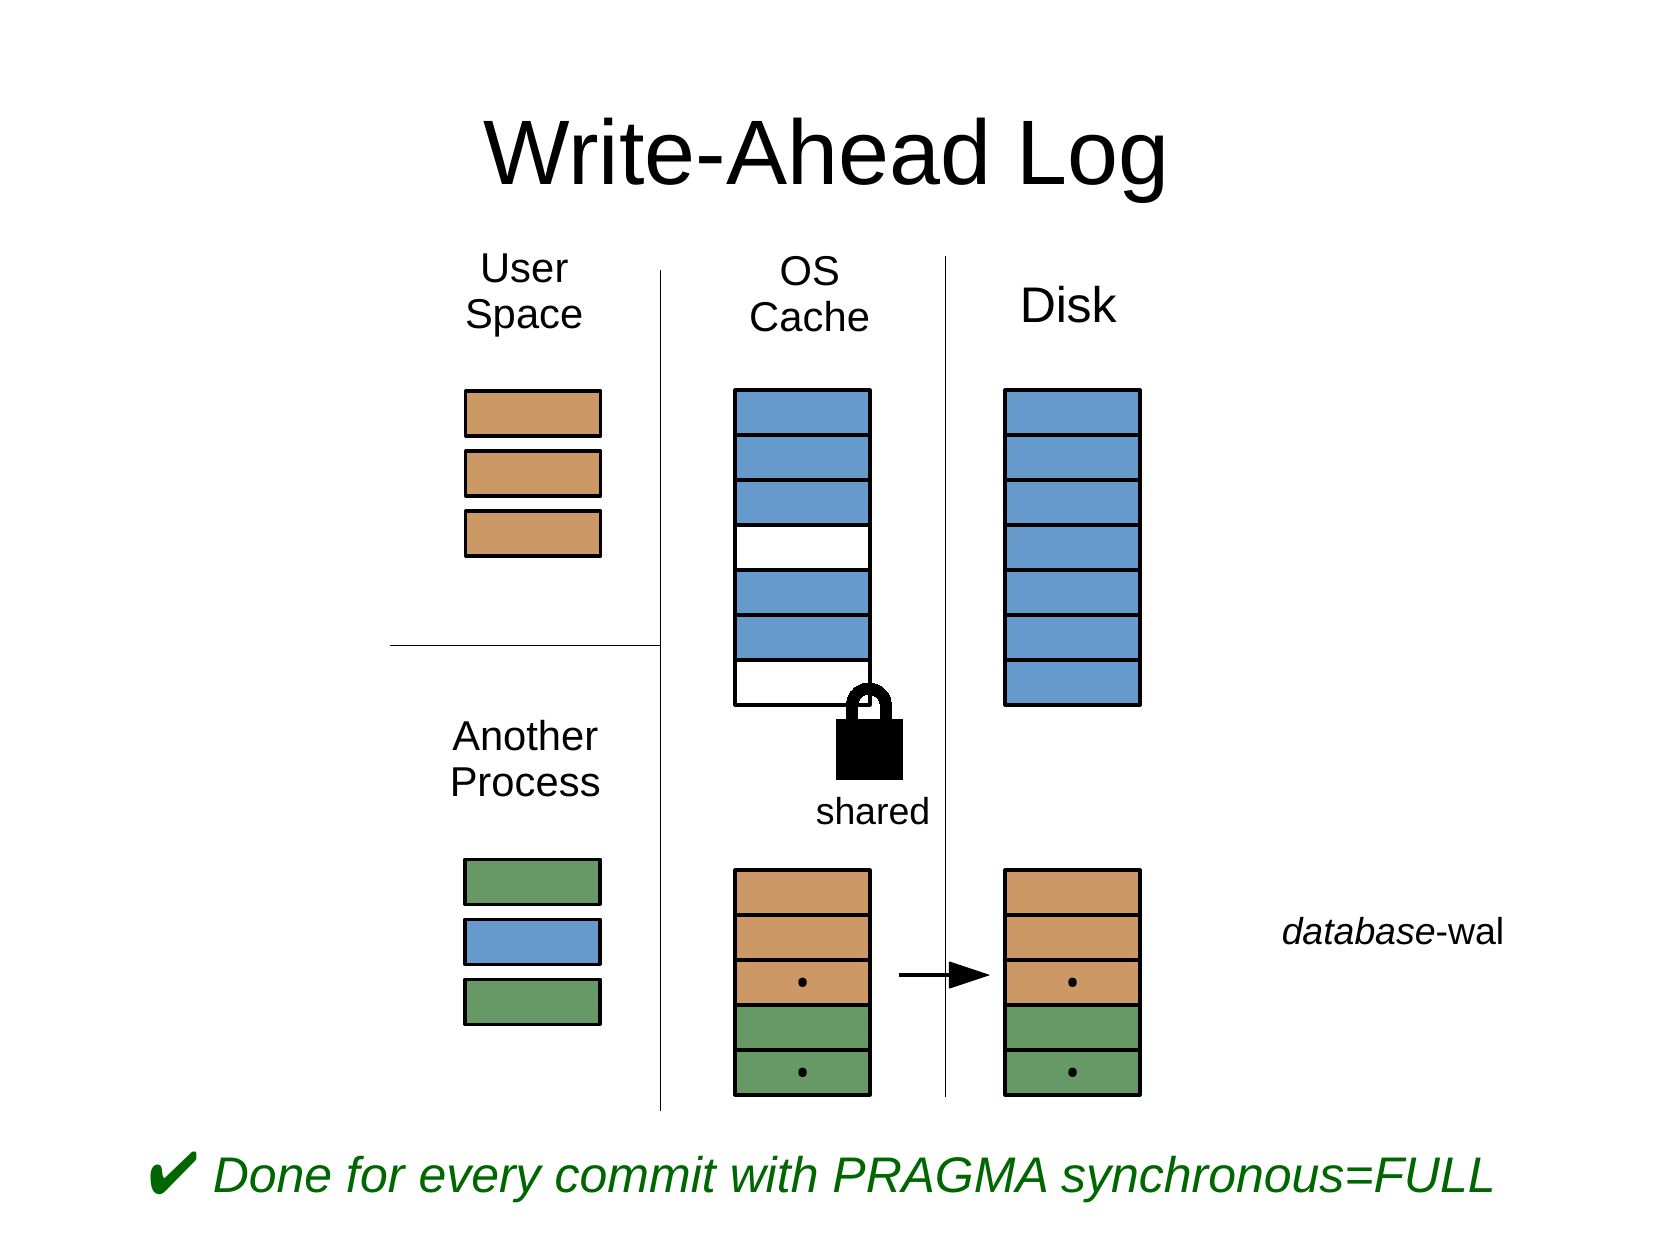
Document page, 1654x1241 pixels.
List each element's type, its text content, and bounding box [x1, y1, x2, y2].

text_box [465, 919, 601, 965]
text_box • [1005, 960, 1141, 1005]
text_box Another Process [435, 705, 631, 815]
text_box [465, 391, 601, 437]
text_box [1005, 390, 1141, 706]
text_box [465, 979, 601, 1025]
text_box Disk [1005, 270, 1132, 342]
text_box [465, 511, 601, 557]
text_box shared [801, 783, 946, 840]
text_box [735, 870, 871, 960]
text_box • [735, 1050, 871, 1096]
text_box • [1005, 1050, 1141, 1096]
text_box Done for every commit with PRAGMA synchronous=FULL [135, 1140, 1576, 1212]
text_box OS Cache [734, 240, 916, 349]
text_box [1005, 870, 1141, 960]
text_box [1005, 1005, 1141, 1050]
text_box database-wal [1267, 903, 1576, 961]
text_box [735, 1005, 871, 1050]
text_box • [735, 960, 871, 1005]
text_box [465, 451, 601, 497]
text_box User Space [450, 237, 631, 347]
text_box [465, 859, 601, 905]
text_box [735, 390, 903, 780]
title Write-Ahead Log [82, 49, 1571, 257]
